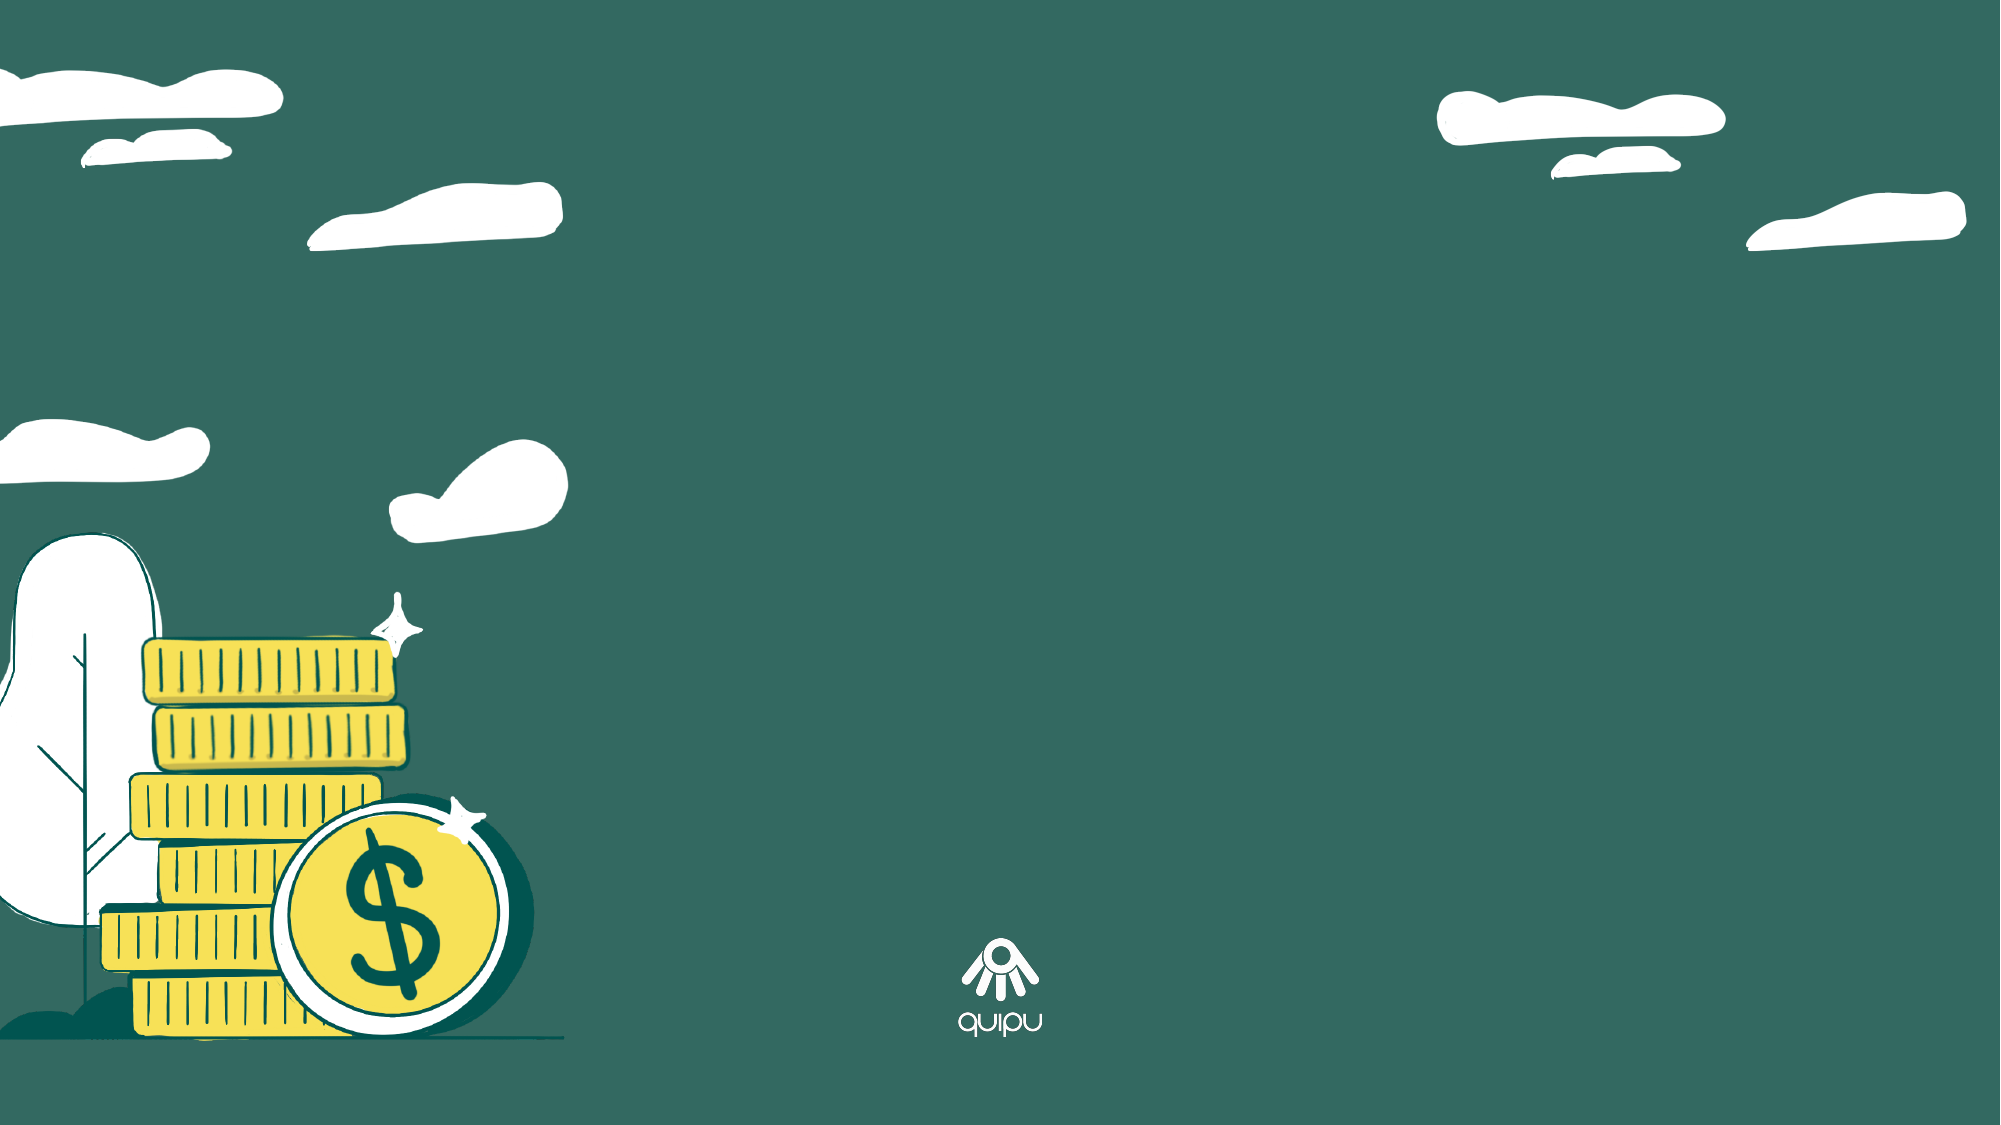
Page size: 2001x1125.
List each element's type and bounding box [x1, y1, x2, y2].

picture [958, 938, 1042, 1037]
picture [0, 6, 575, 1119]
picture [1436, 40, 1977, 301]
